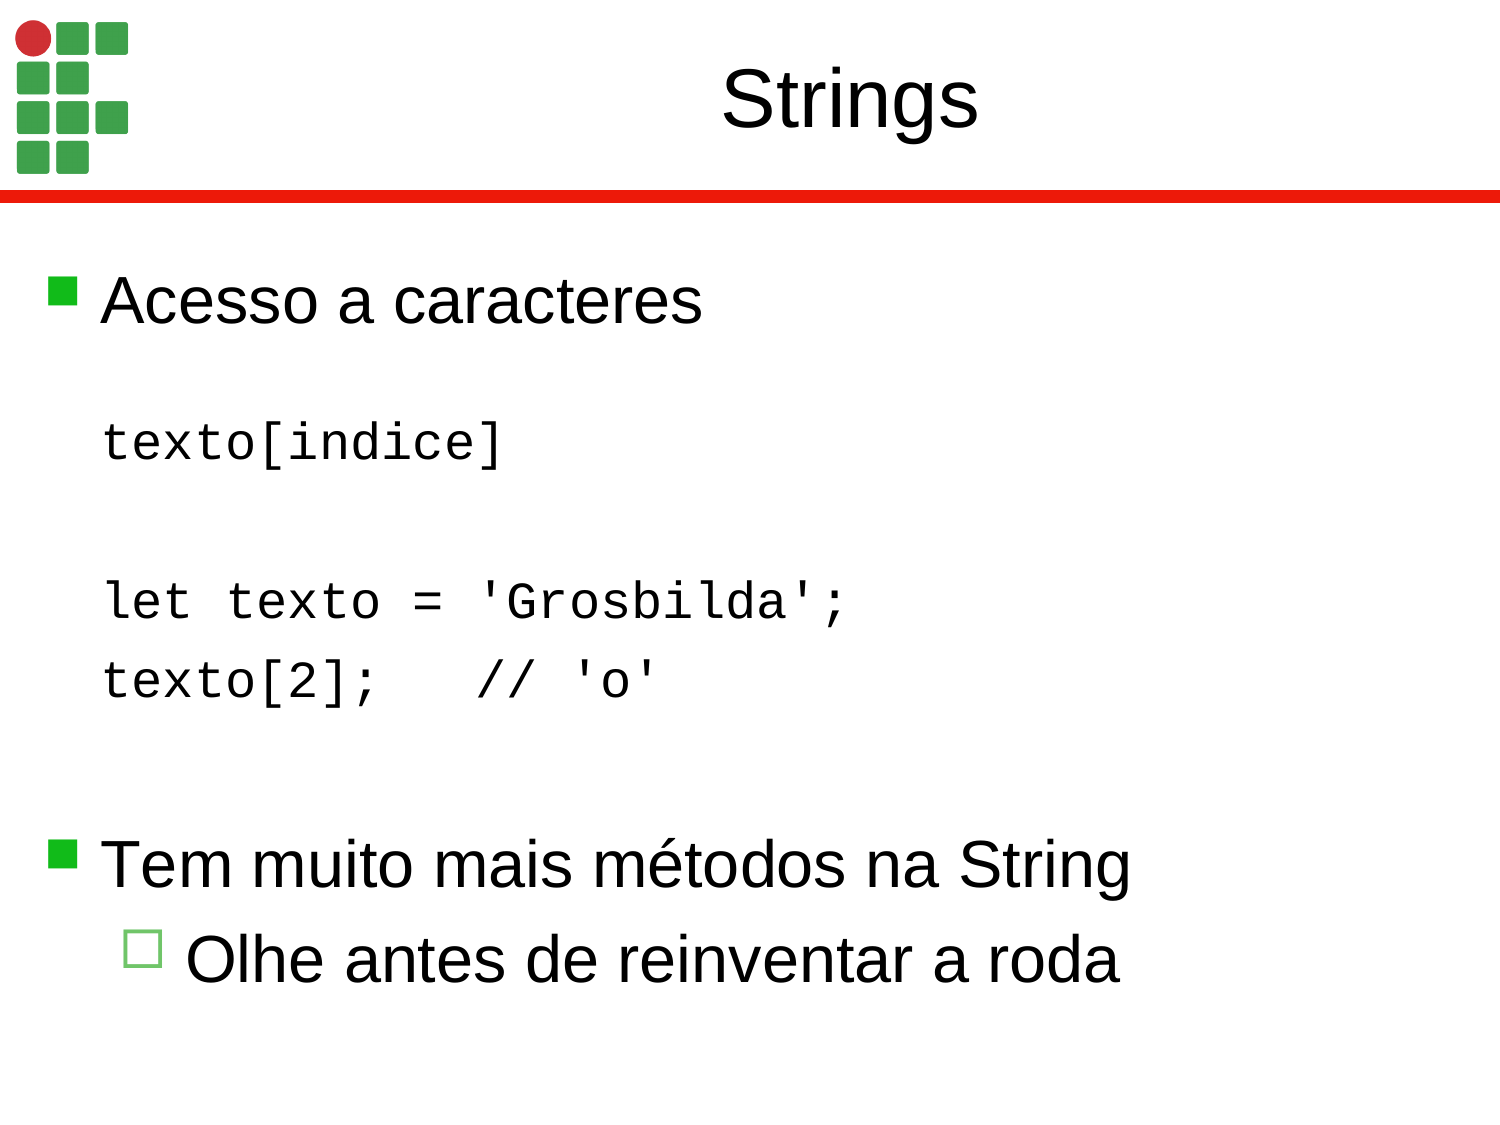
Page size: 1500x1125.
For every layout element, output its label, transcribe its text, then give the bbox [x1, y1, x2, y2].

title Strings [230, 0, 1471, 202]
picture [14, 16, 130, 178]
list Acesso a caracteres texto[indice] let texto = 'Grosbilda'; texto[2]; // 'o' Tem muito mais métodos na String Olhe antes de reinventar a roda [29, 207, 1471, 1087]
